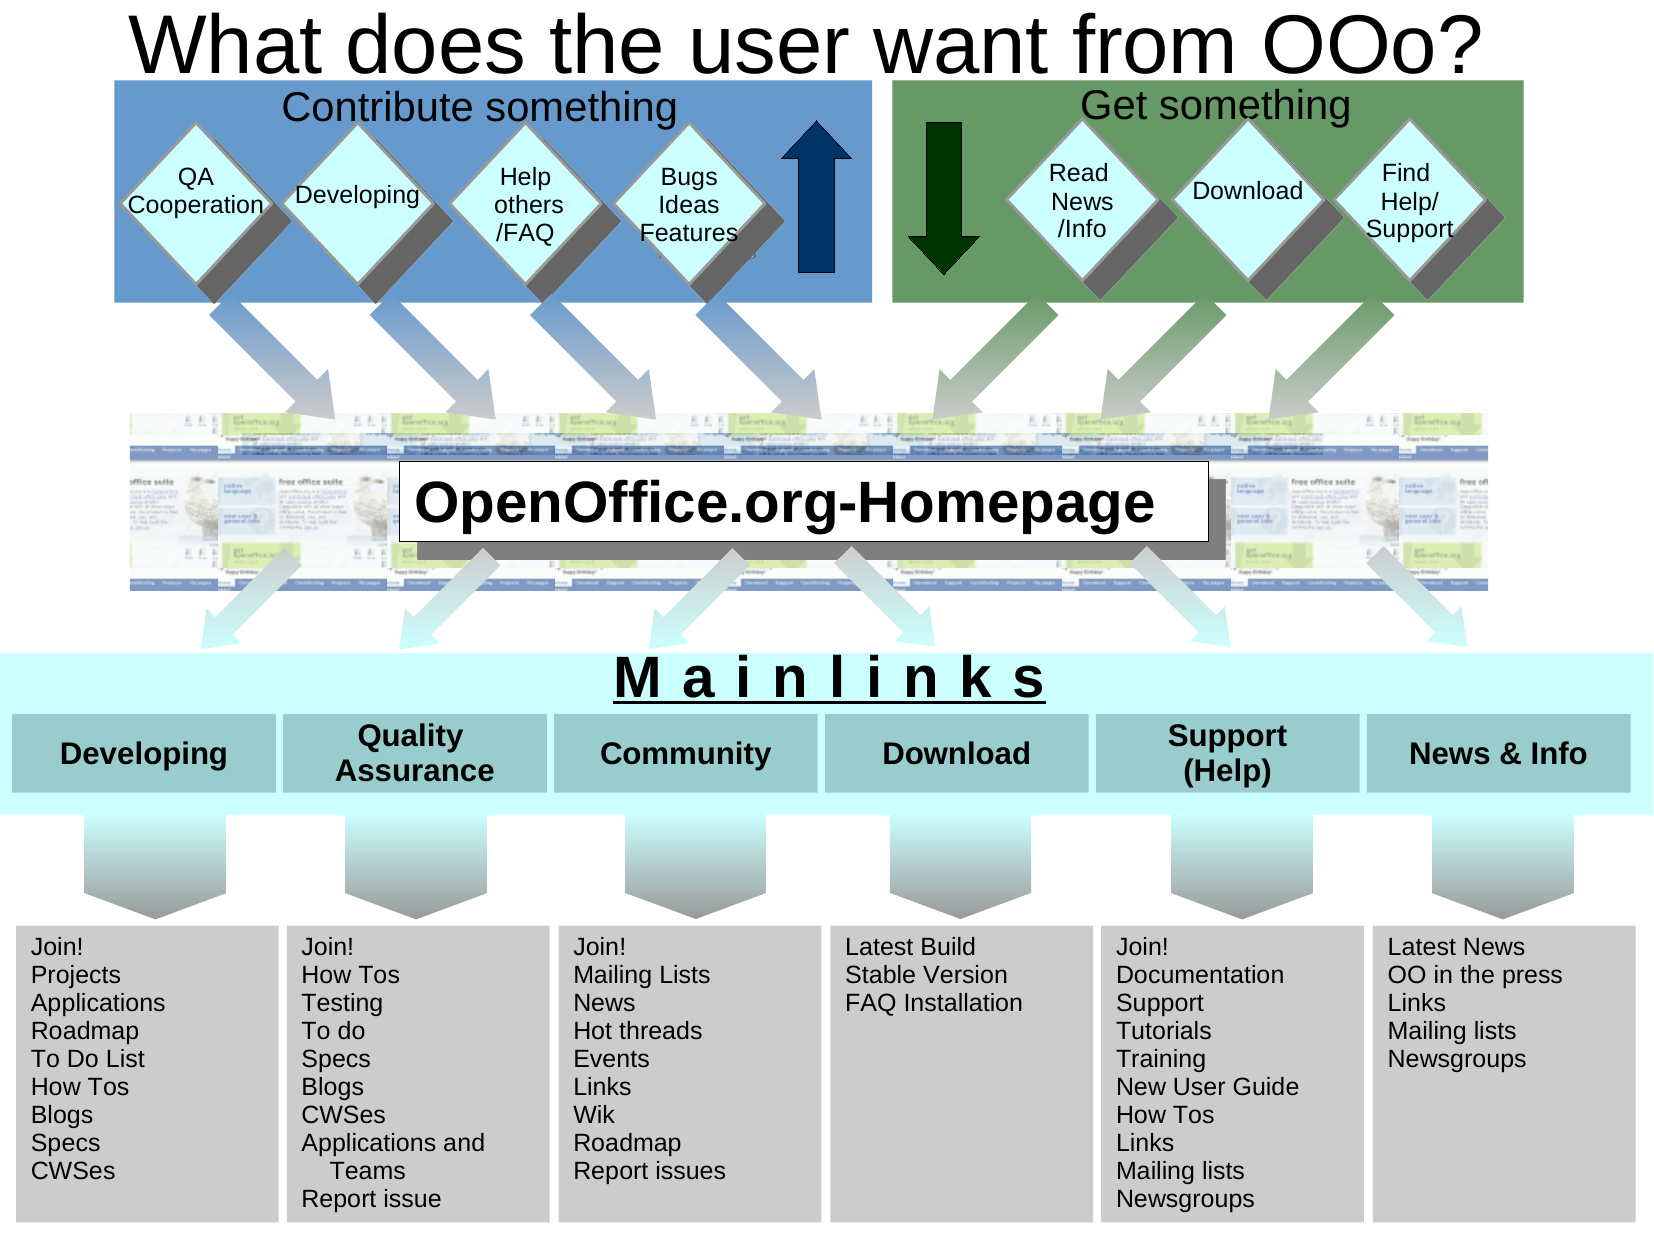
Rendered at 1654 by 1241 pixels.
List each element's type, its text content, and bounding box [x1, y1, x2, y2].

text_box Support (Help) [1095, 713, 1360, 793]
text_box What does the user want from OOo? [113, 0, 1506, 101]
text_box Join! Mailing Lists News Hot threads Events Links Wik Roadmap Report issues [558, 925, 822, 1223]
text_box Help others /FAQ [449, 122, 602, 285]
text_box Join! How Tos Testing To do Specs Blogs CWSes Applications and Teams Report issue [286, 925, 550, 1223]
text_box Download [1172, 118, 1324, 281]
text_box [114, 80, 1524, 650]
text_box News & Info [1366, 713, 1631, 793]
text_box Contribute something [266, 101, 703, 138]
text_box Find Help/ Support [1334, 118, 1486, 281]
text_box Download [825, 713, 1089, 793]
text_box Bugs Ideas Features [613, 122, 765, 285]
text_box Join! Projects Applications Roadmap To Do List How Tos Blogs Specs CWSes [16, 925, 279, 1223]
text_box Developing [281, 122, 434, 285]
text_box QA Cooperation [120, 122, 272, 285]
text_box Community [554, 713, 818, 793]
text_box Latest Build Stable Version FAQ Installation [830, 925, 1094, 1223]
text_box Join! Documentation Support Tutorials Training New User Guide How Tos Links Mailing lists Newsgroups [1101, 925, 1364, 1223]
text_box [0, 653, 1653, 920]
text_box Read News /Info [1006, 118, 1159, 281]
text_box OpenOffice.org-Homepage [399, 461, 1209, 542]
text_box Quality Assurance [283, 713, 547, 793]
text_box Latest News OO in the press Links Mailing lists Newsgroups [1372, 925, 1636, 1223]
text_box Developing [12, 713, 276, 793]
text_box Mainlinks [598, 637, 1067, 726]
text_box Get something [1065, 101, 1371, 136]
